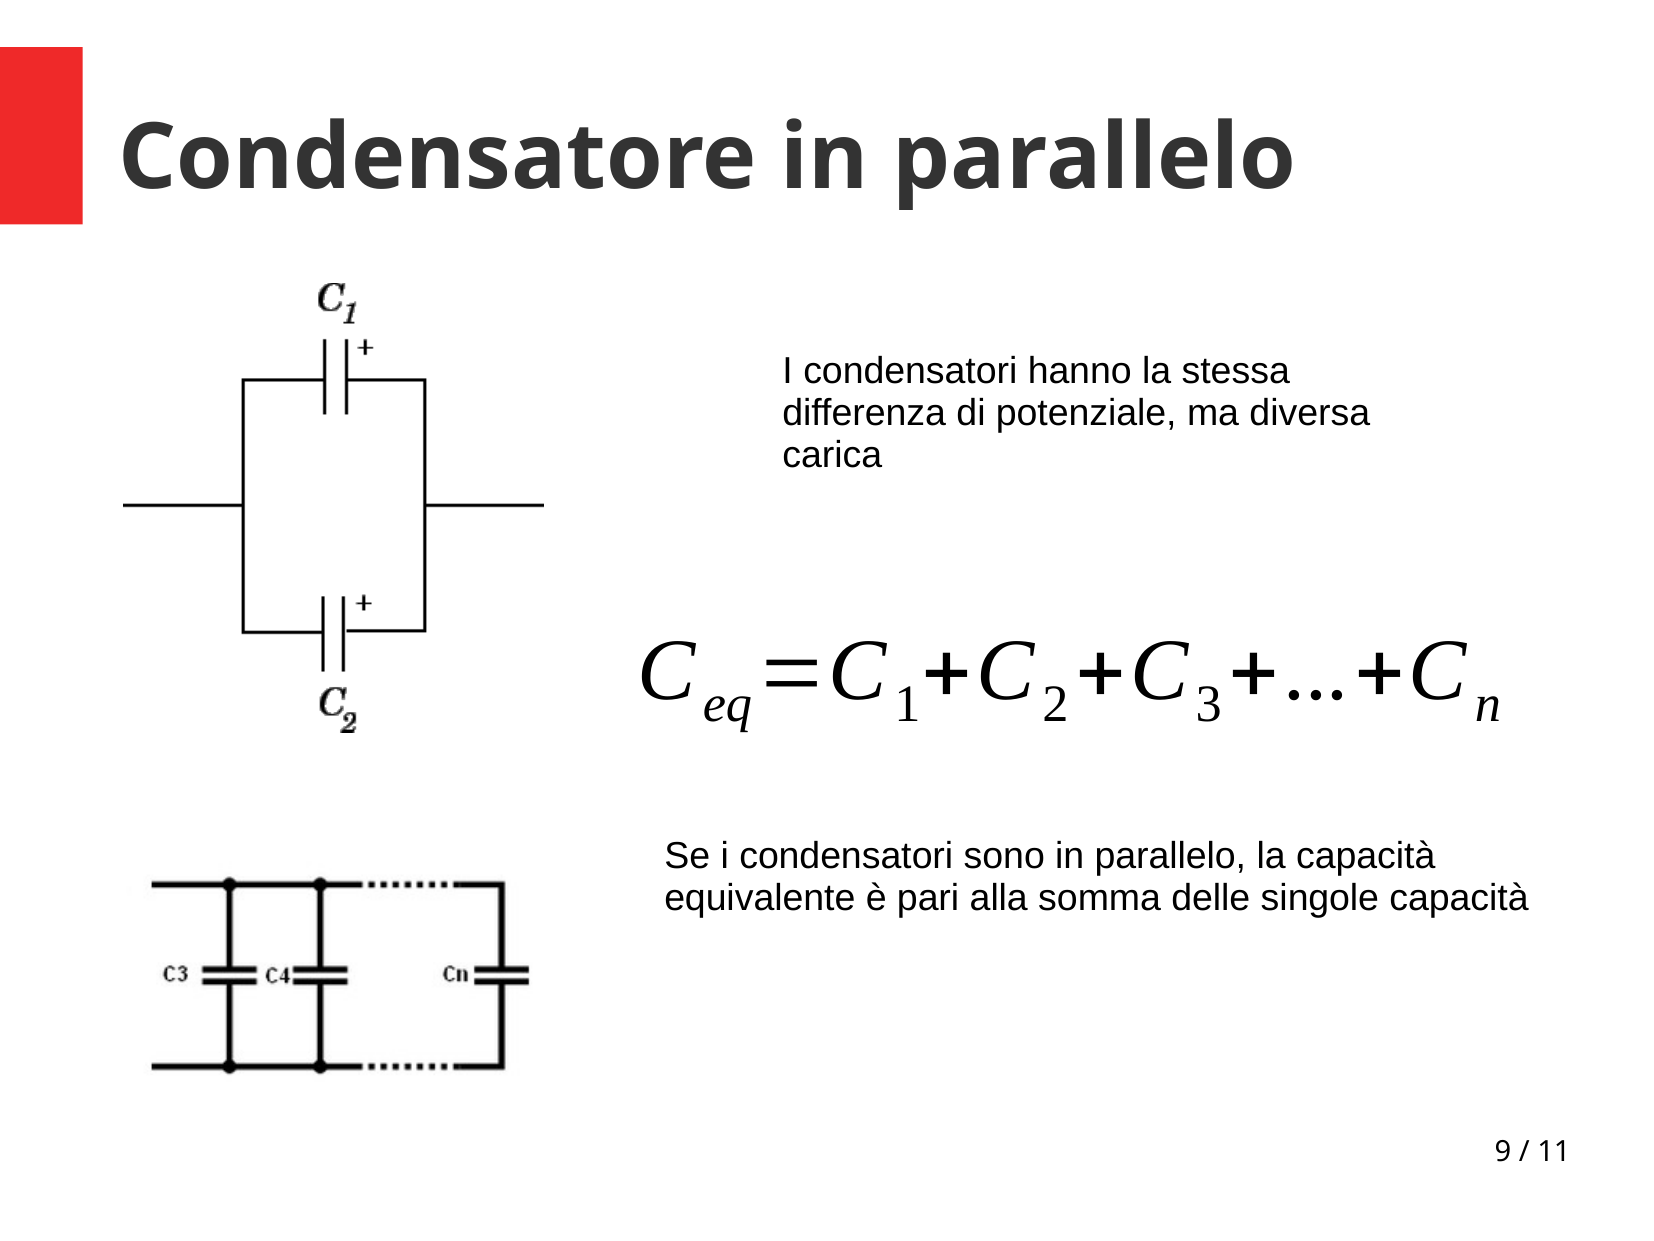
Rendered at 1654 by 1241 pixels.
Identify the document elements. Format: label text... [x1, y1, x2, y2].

picture [94, 850, 548, 1106]
picture [123, 283, 544, 733]
text_box Se i condensatori sono in parallelo, la capacità equivalente è pari alla somma delle singole capacità [649, 826, 1560, 926]
text_box I condensatori hanno la stessa differenza di potenziale, ma diversa carica [767, 342, 1418, 484]
chart [615, 622, 1524, 733]
title Condensatore in parallelo [118, 49, 1571, 257]
